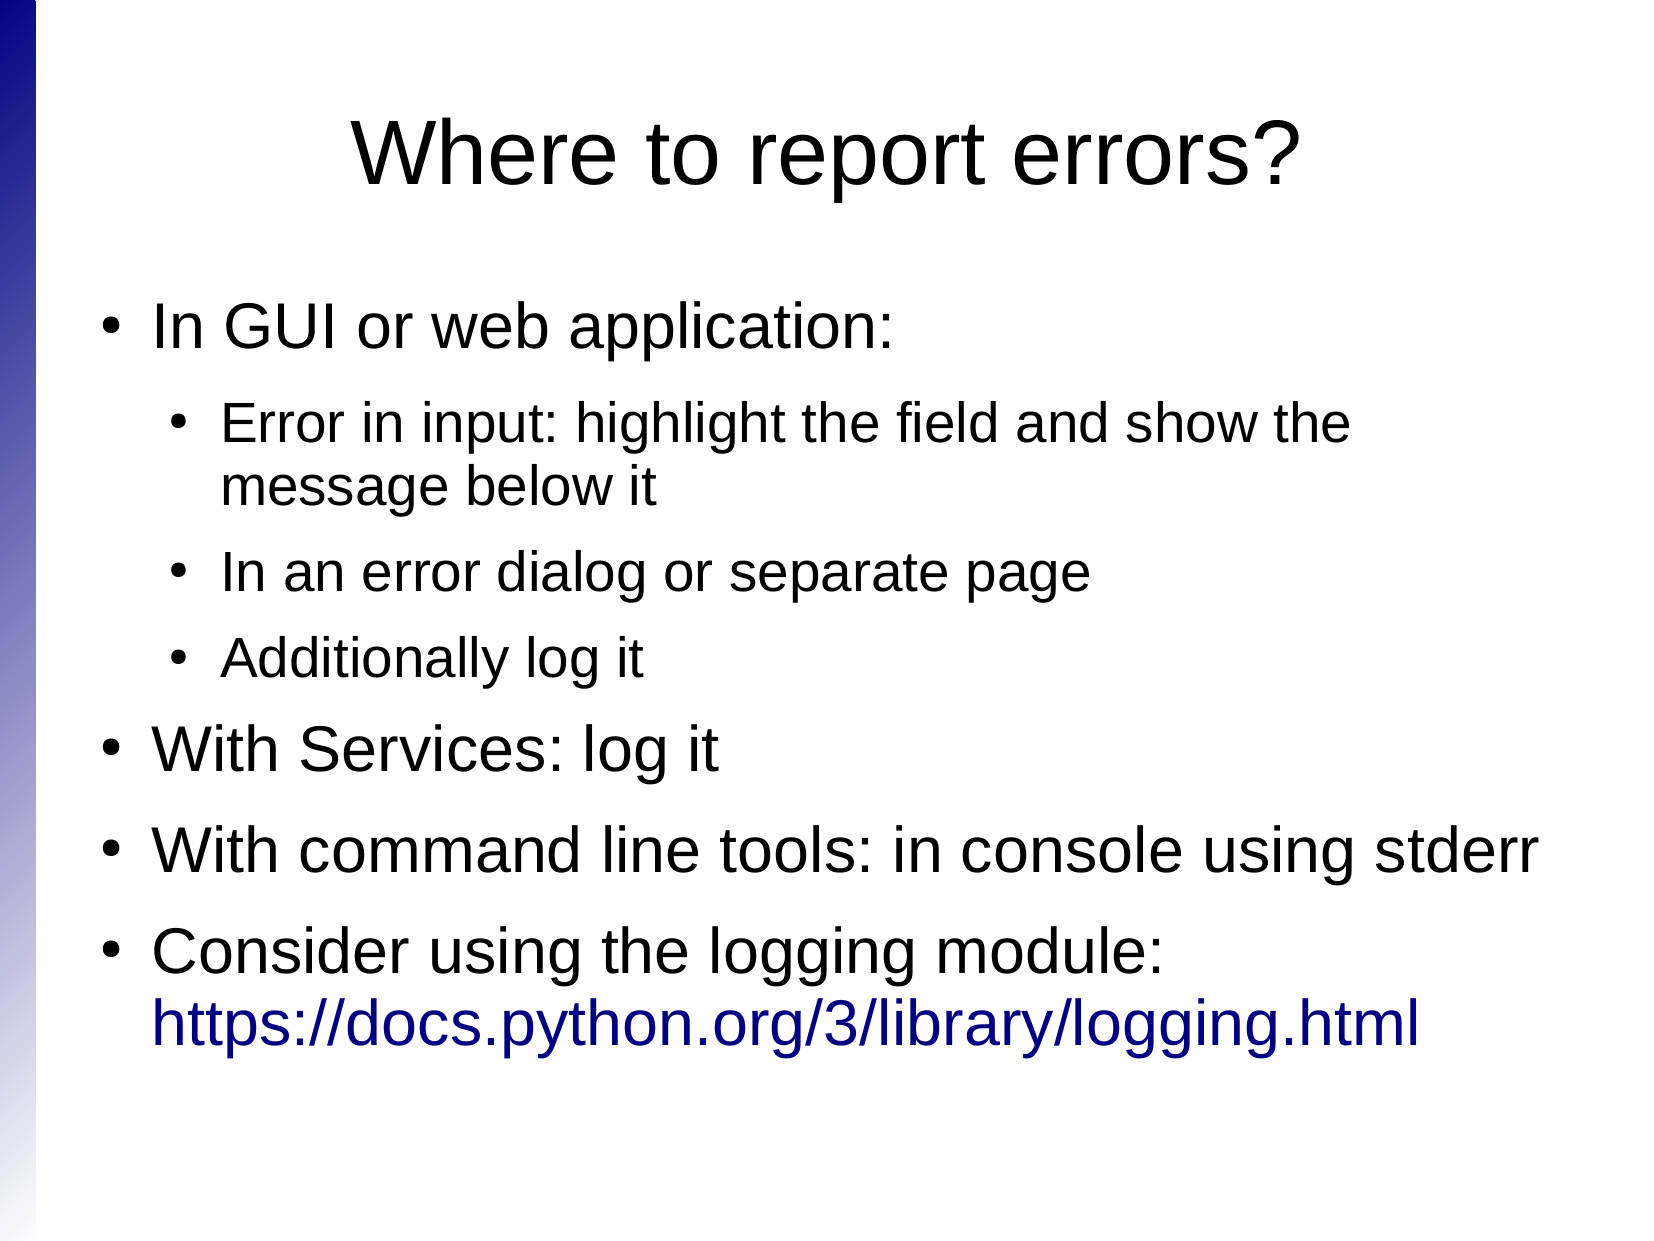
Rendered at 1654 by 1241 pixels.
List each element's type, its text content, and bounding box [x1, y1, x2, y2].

list In GUI or web application: Error in input: highlight the field and show the message below it In an error dialog or separate page Additionally log it With Services: log it With command line tools: in console using stderr Consider using the logging module: https://docs.python.org/3/library/logging.html [82, 290, 1571, 1109]
title Where to report errors? [82, 49, 1571, 257]
